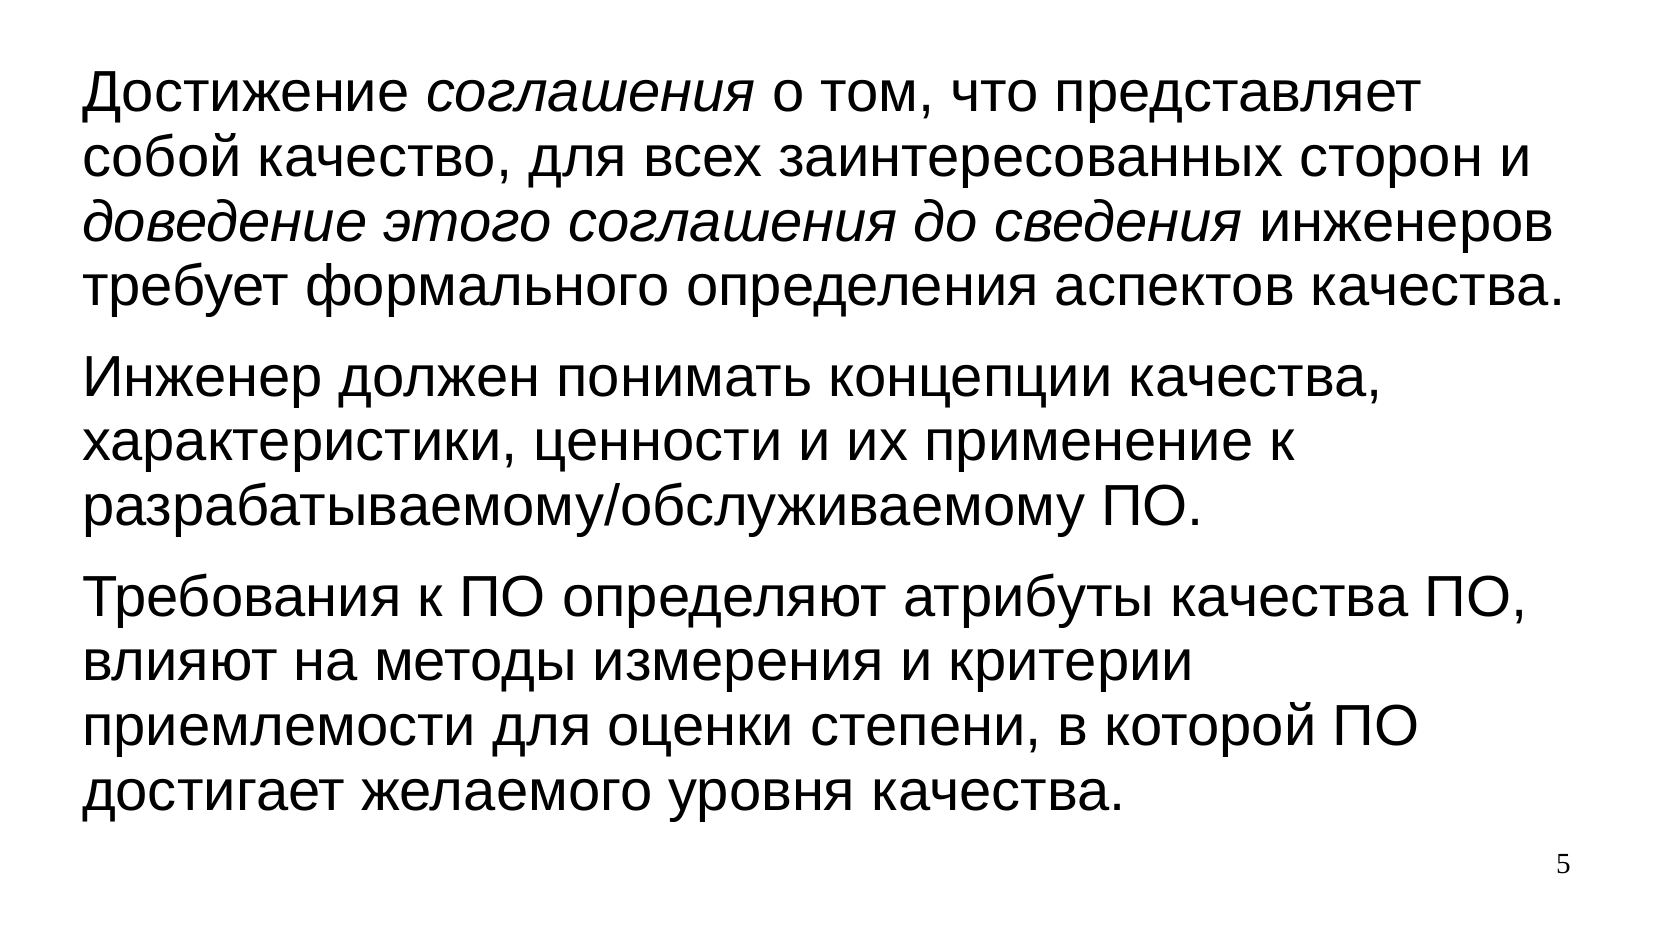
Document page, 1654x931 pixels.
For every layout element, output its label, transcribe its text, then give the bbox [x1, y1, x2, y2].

list Достижение соглашения о том, что представляет собой качество, для всех заинтересованных сторон и доведение этого соглашения до сведения инженеров требует формального определения аспектов качества. Инженер должен понимать концепции качества, характеристики, ценности и их применение к разрабатываемому/обслуживаемому ПО. Требования к ПО определяют атрибуты качества ПО, влияют на методы измерения и критерии приемлемости для оценки степени, в которой ПО достигает желаемого уровня качества. [82, 59, 1571, 886]
